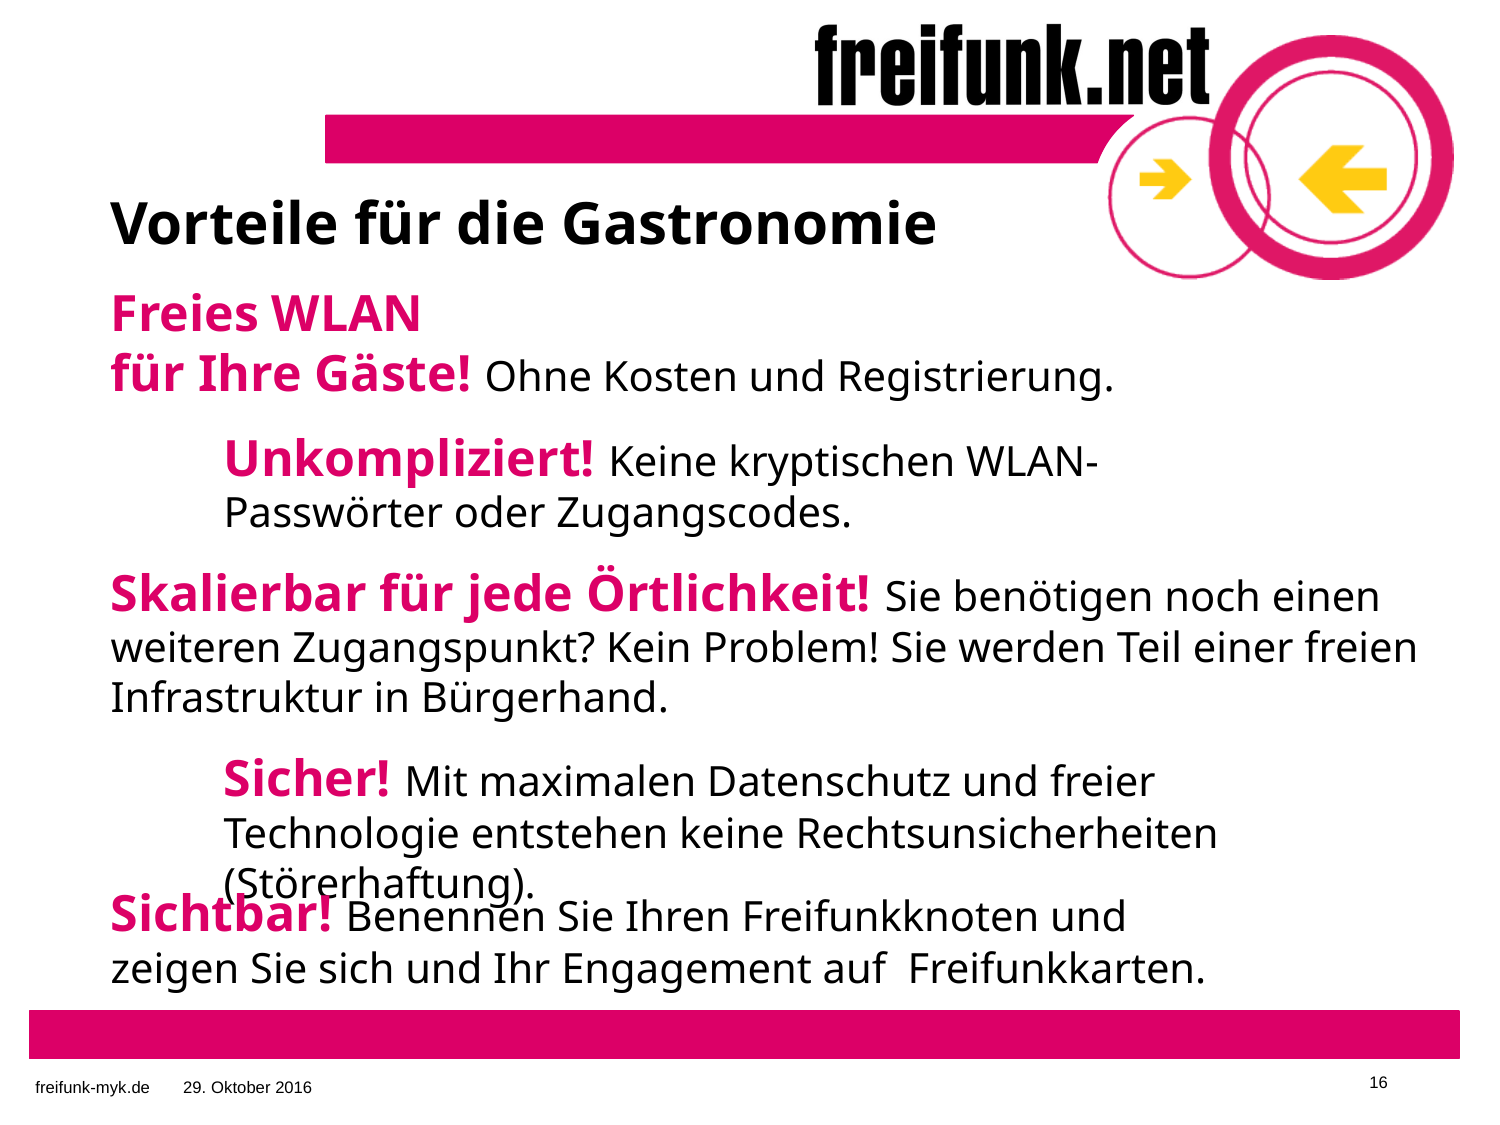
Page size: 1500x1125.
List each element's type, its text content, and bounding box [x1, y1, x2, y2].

text_box Freies WLAN für Ihre Gäste! Ohne Kosten und Registrierung. [110, 281, 1199, 402]
text_box Unkompliziert! Keine kryptischen WLAN-Passwörter oder Zugangscodes. [223, 426, 1294, 537]
text_box Skalierbar für jede Örtlichkeit! Sie benötigen noch einen weiteren Zugangspunkt? Kein Problem! Sie werden Teil einer freien Infrastruktur in Bürgerhand. [110, 561, 1446, 722]
title Vorteile für die Gastronomie [110, 160, 1093, 281]
picture [816, 24, 1454, 280]
text_box Sicher! Mit maximalen Datenschutz und freier Technologie entstehen keine Rechtsunsicherheiten (Störerhaftung). [223, 746, 1363, 907]
text_box Sichtbar! Benennen Sie Ihren Freifunkknoten und zeigen Sie sich und Ihr Engagement auf Freifunkkarten. [110, 881, 1247, 992]
